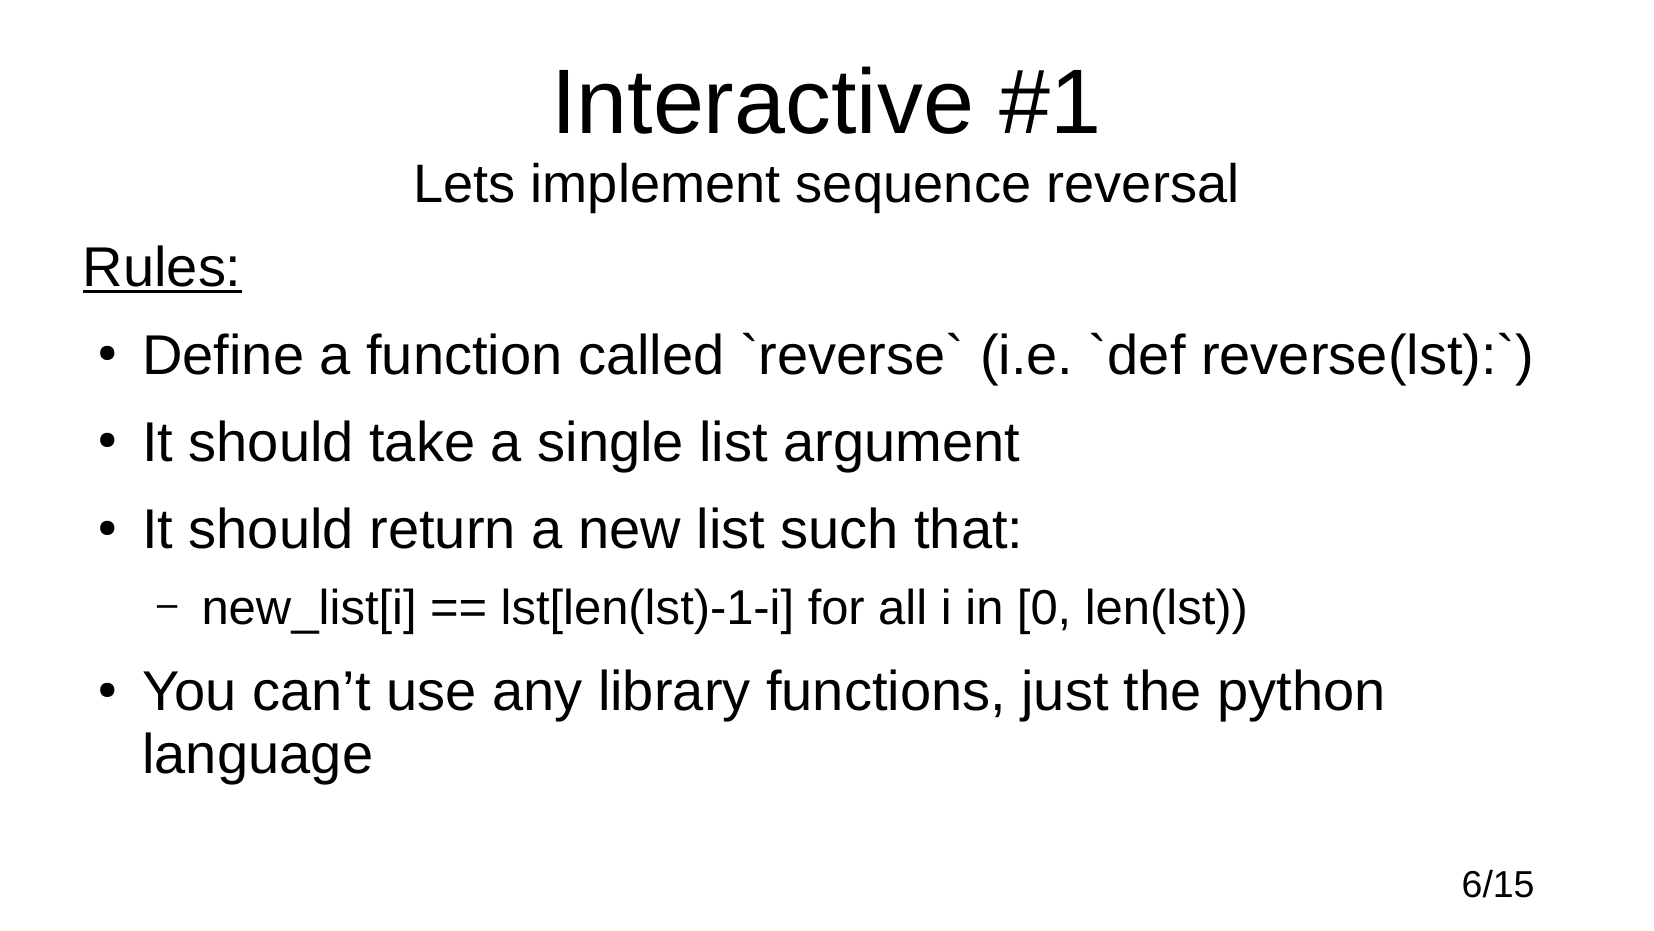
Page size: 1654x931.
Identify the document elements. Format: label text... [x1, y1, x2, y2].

title Interactive #1 Lets implement sequence reversal [82, 50, 1571, 214]
text_box <number>/15 [1446, 856, 1625, 931]
list Rules: Define a function called `reverse` (i.e. `def reverse(lst):`) It should take a single list argument It should return a new list such that: new_list[i] == lst[len(lst)-1-i] for all i in [0, len(lst)) You can’t use any library functions, just the python language [82, 236, 1571, 798]
